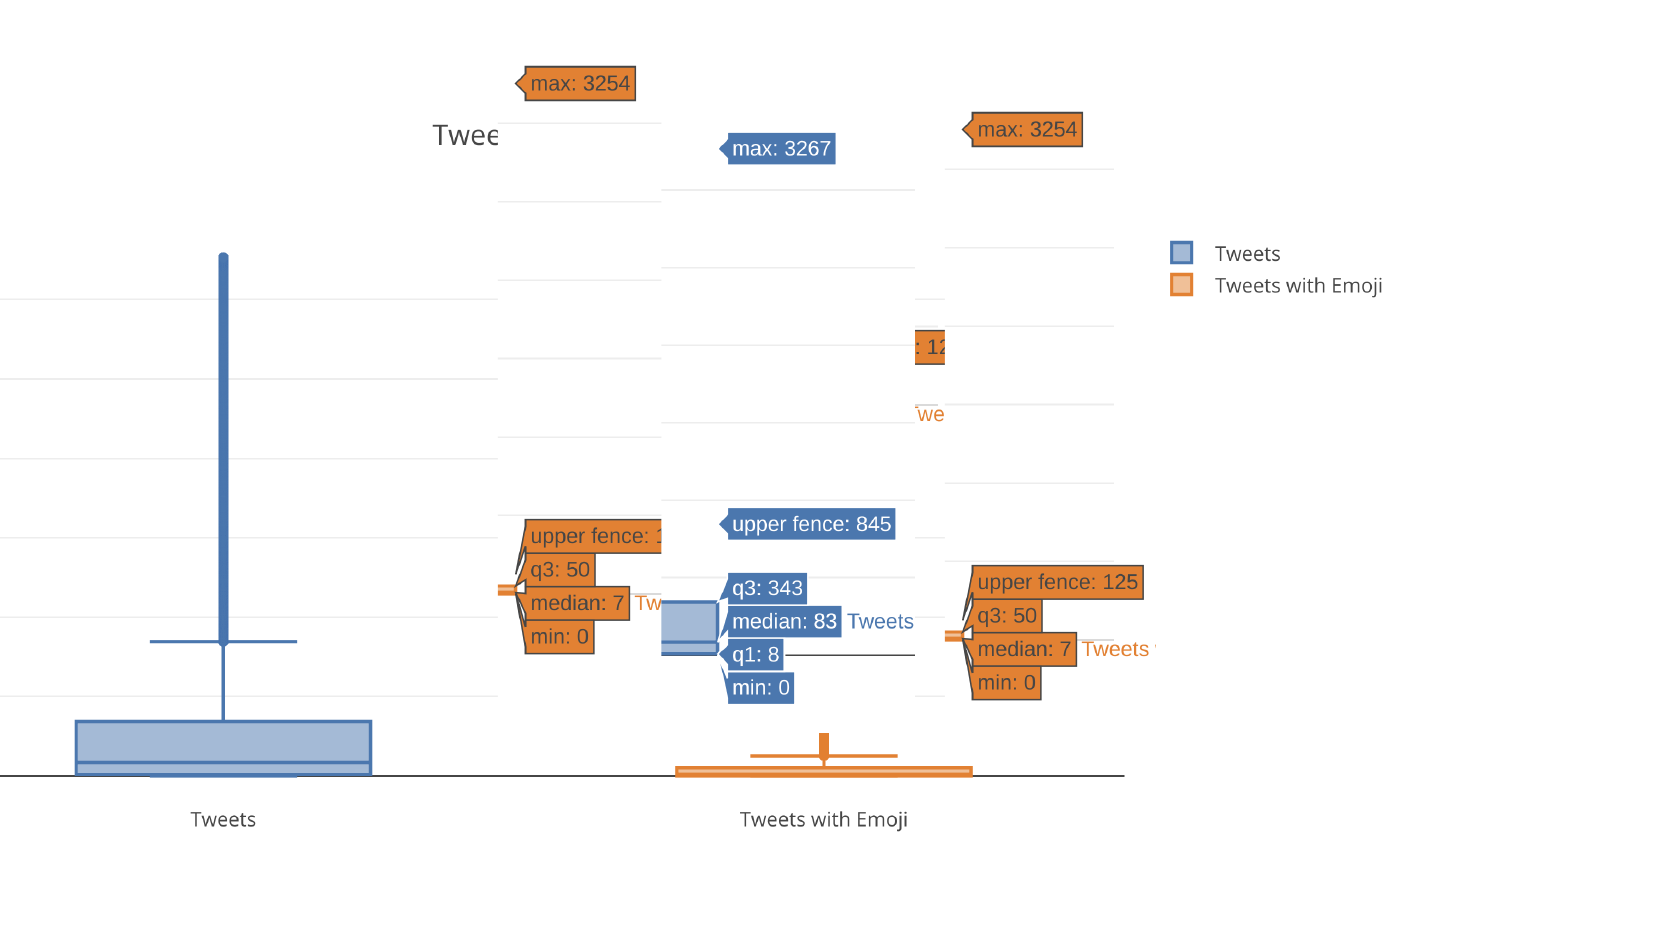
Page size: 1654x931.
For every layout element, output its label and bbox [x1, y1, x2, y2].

picture [0, 35, 1406, 840]
